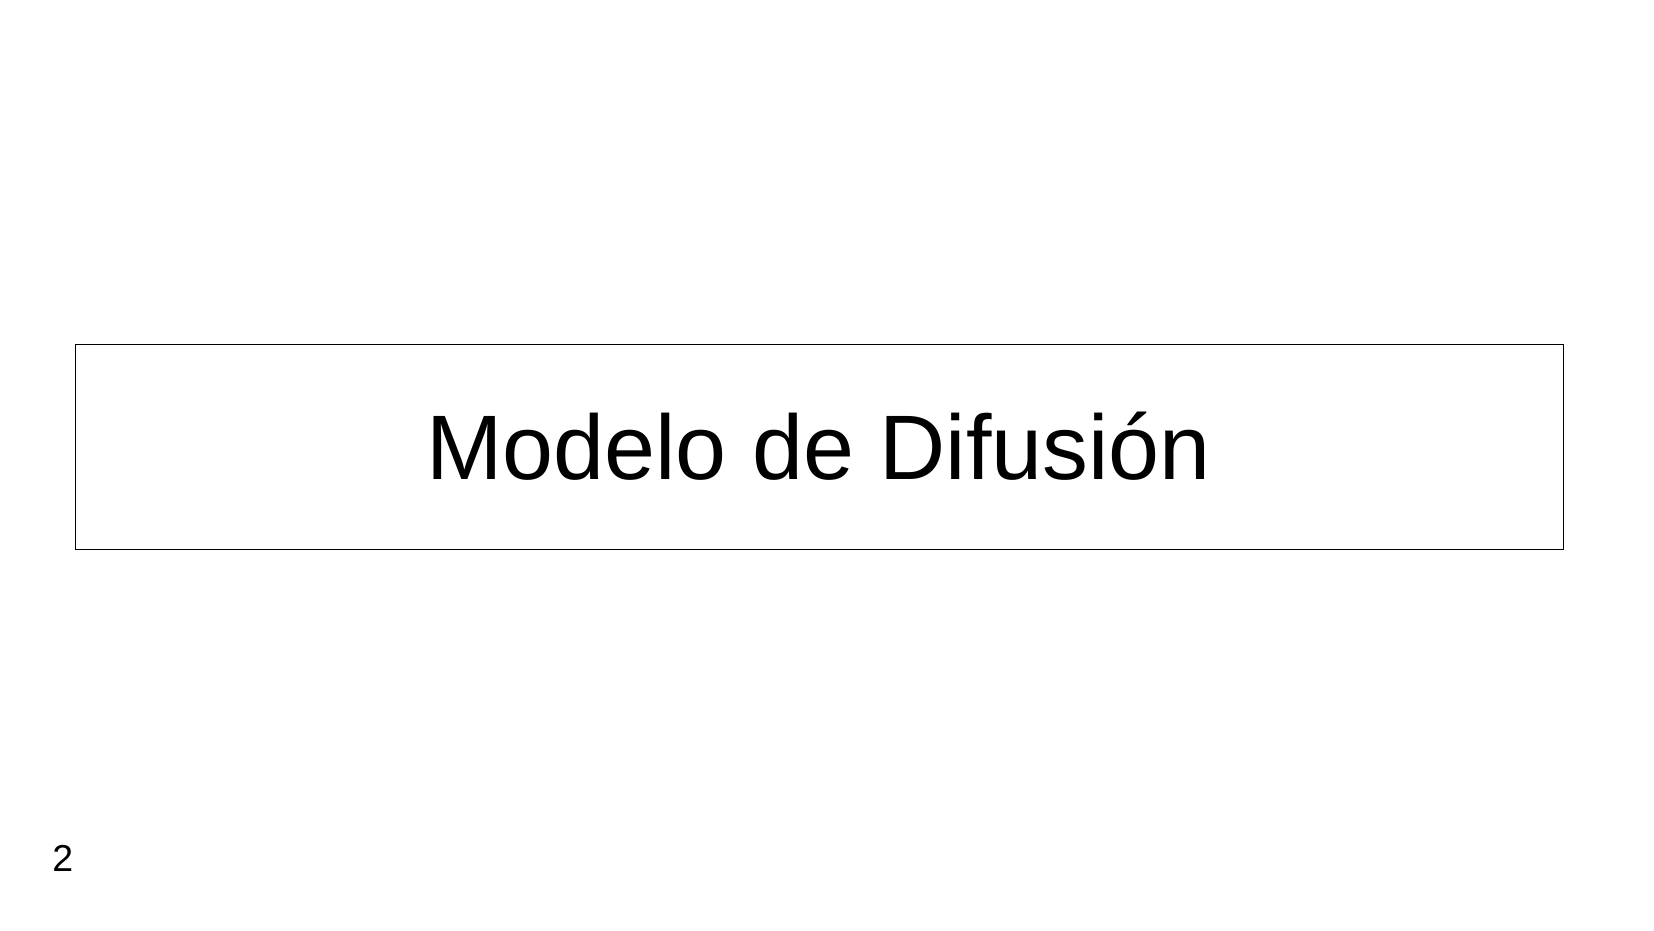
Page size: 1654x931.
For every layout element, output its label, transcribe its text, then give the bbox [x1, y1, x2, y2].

text_box <number> [37, 829, 667, 901]
title Modelo de Difusión [75, 344, 1564, 550]
